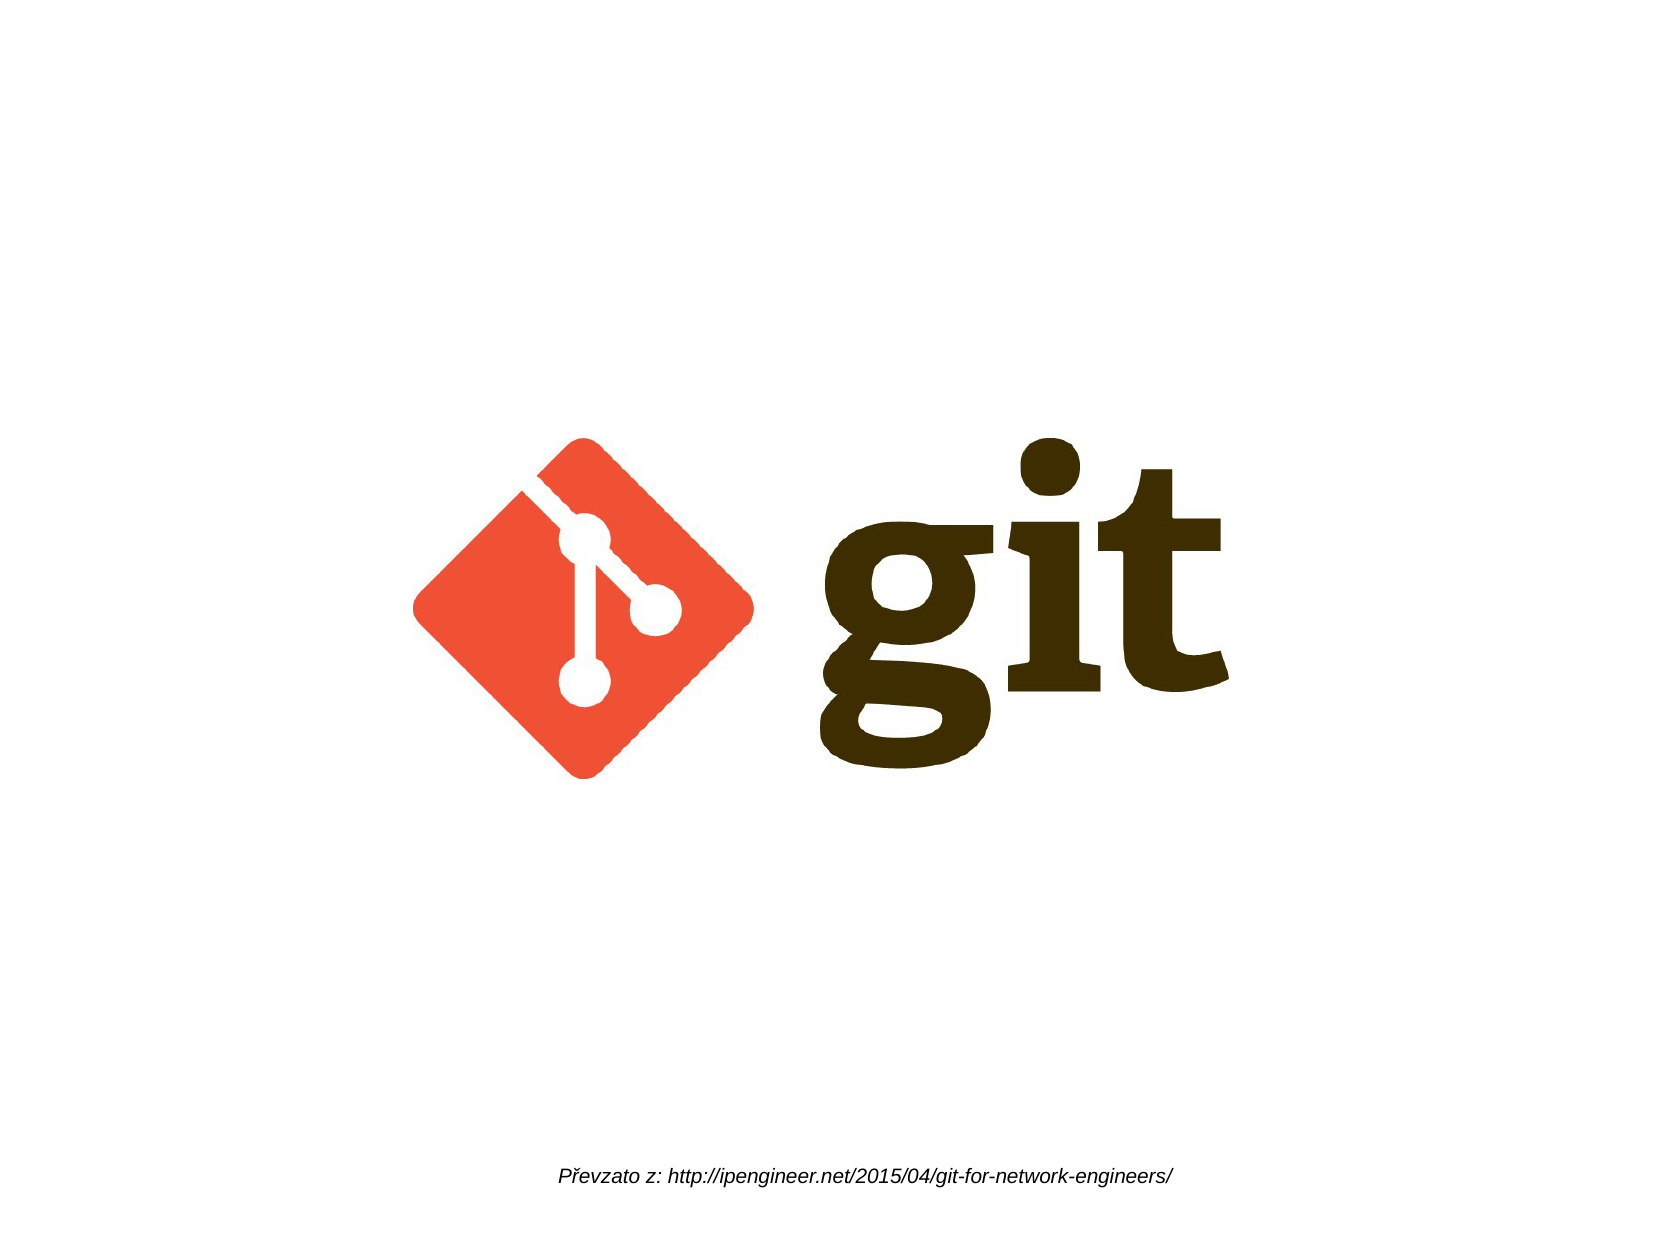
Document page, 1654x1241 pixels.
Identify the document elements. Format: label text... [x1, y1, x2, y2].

picture [413, 200, 1229, 1016]
text_box Převzato z: http://ipengineer.net/2015/04/git-for-network-engineers/ [543, 1157, 1192, 1215]
